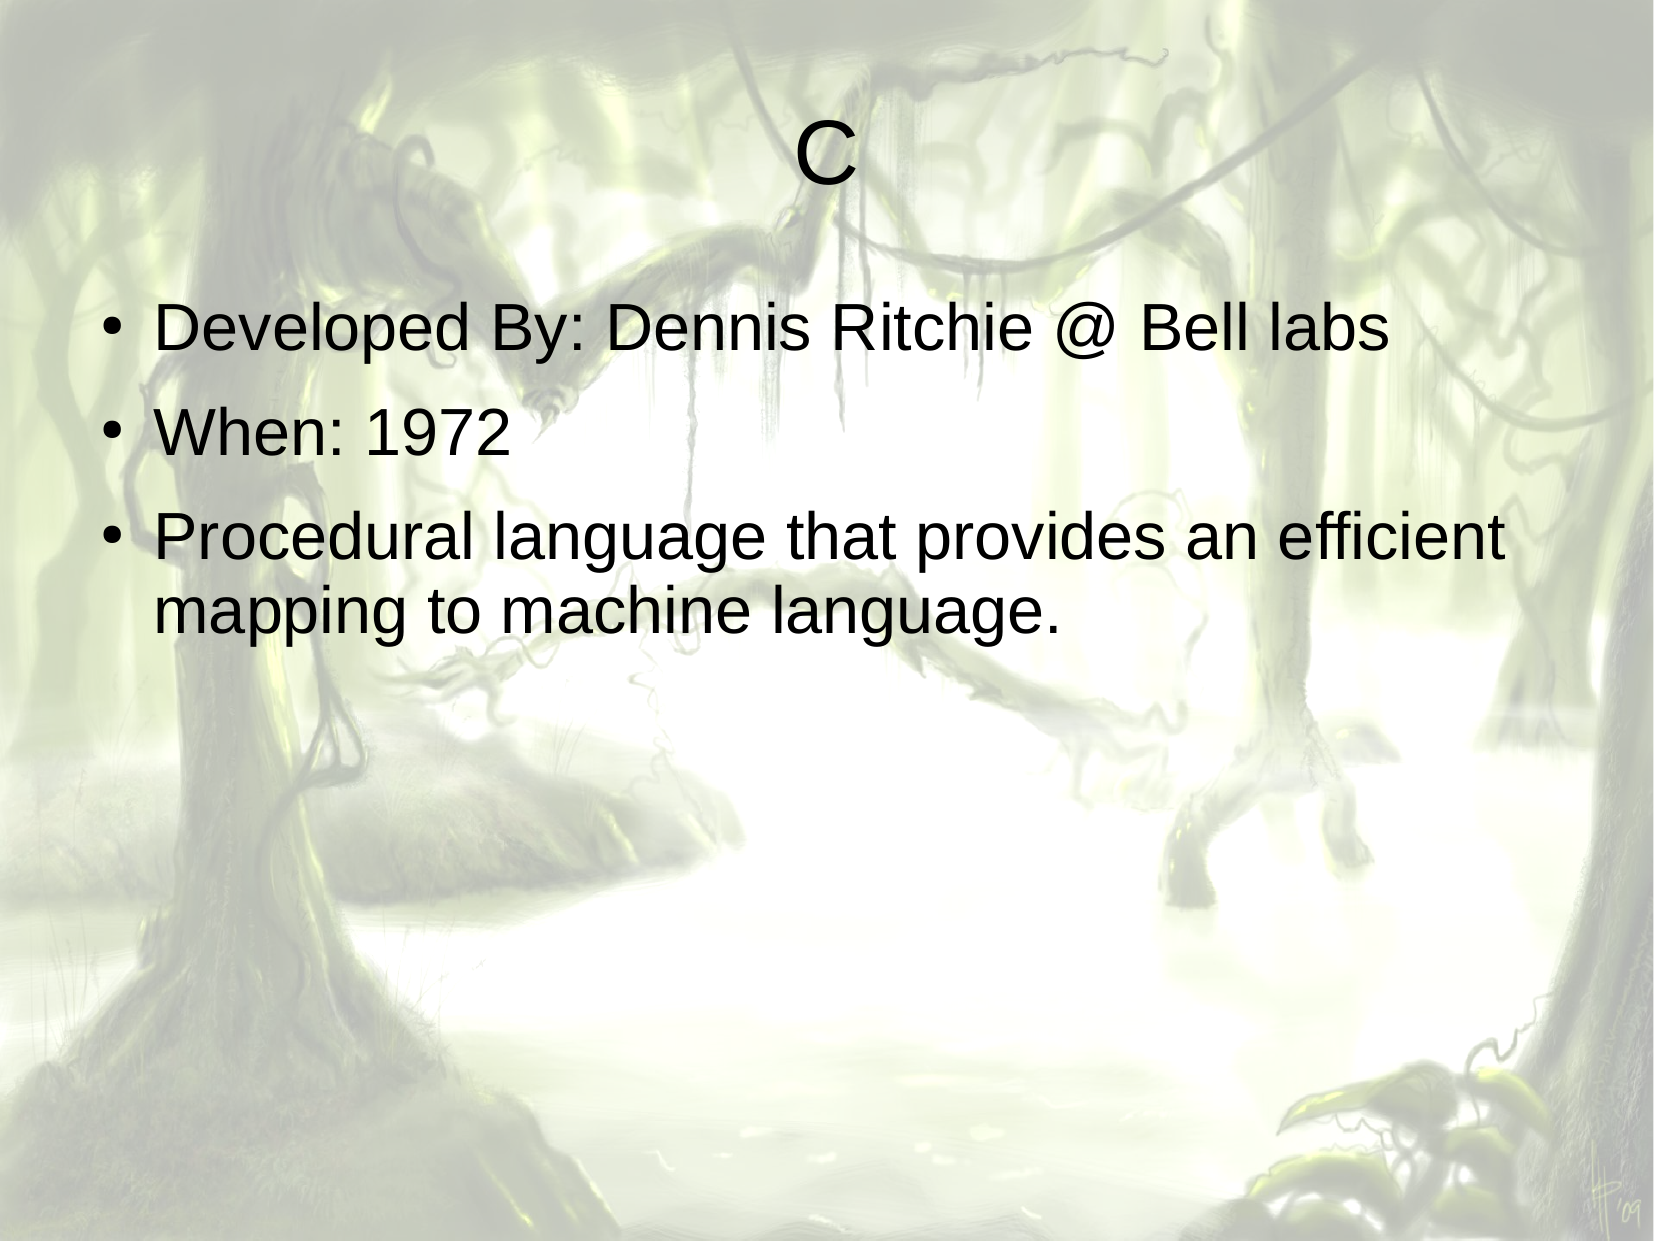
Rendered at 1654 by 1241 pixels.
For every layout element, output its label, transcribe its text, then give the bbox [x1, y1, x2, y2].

list Developed By: Dennis Ritchie @ Bell labs When: 1972 Procedural language that provides an efficient mapping to machine language. [82, 290, 1538, 1010]
title C [82, 49, 1571, 257]
